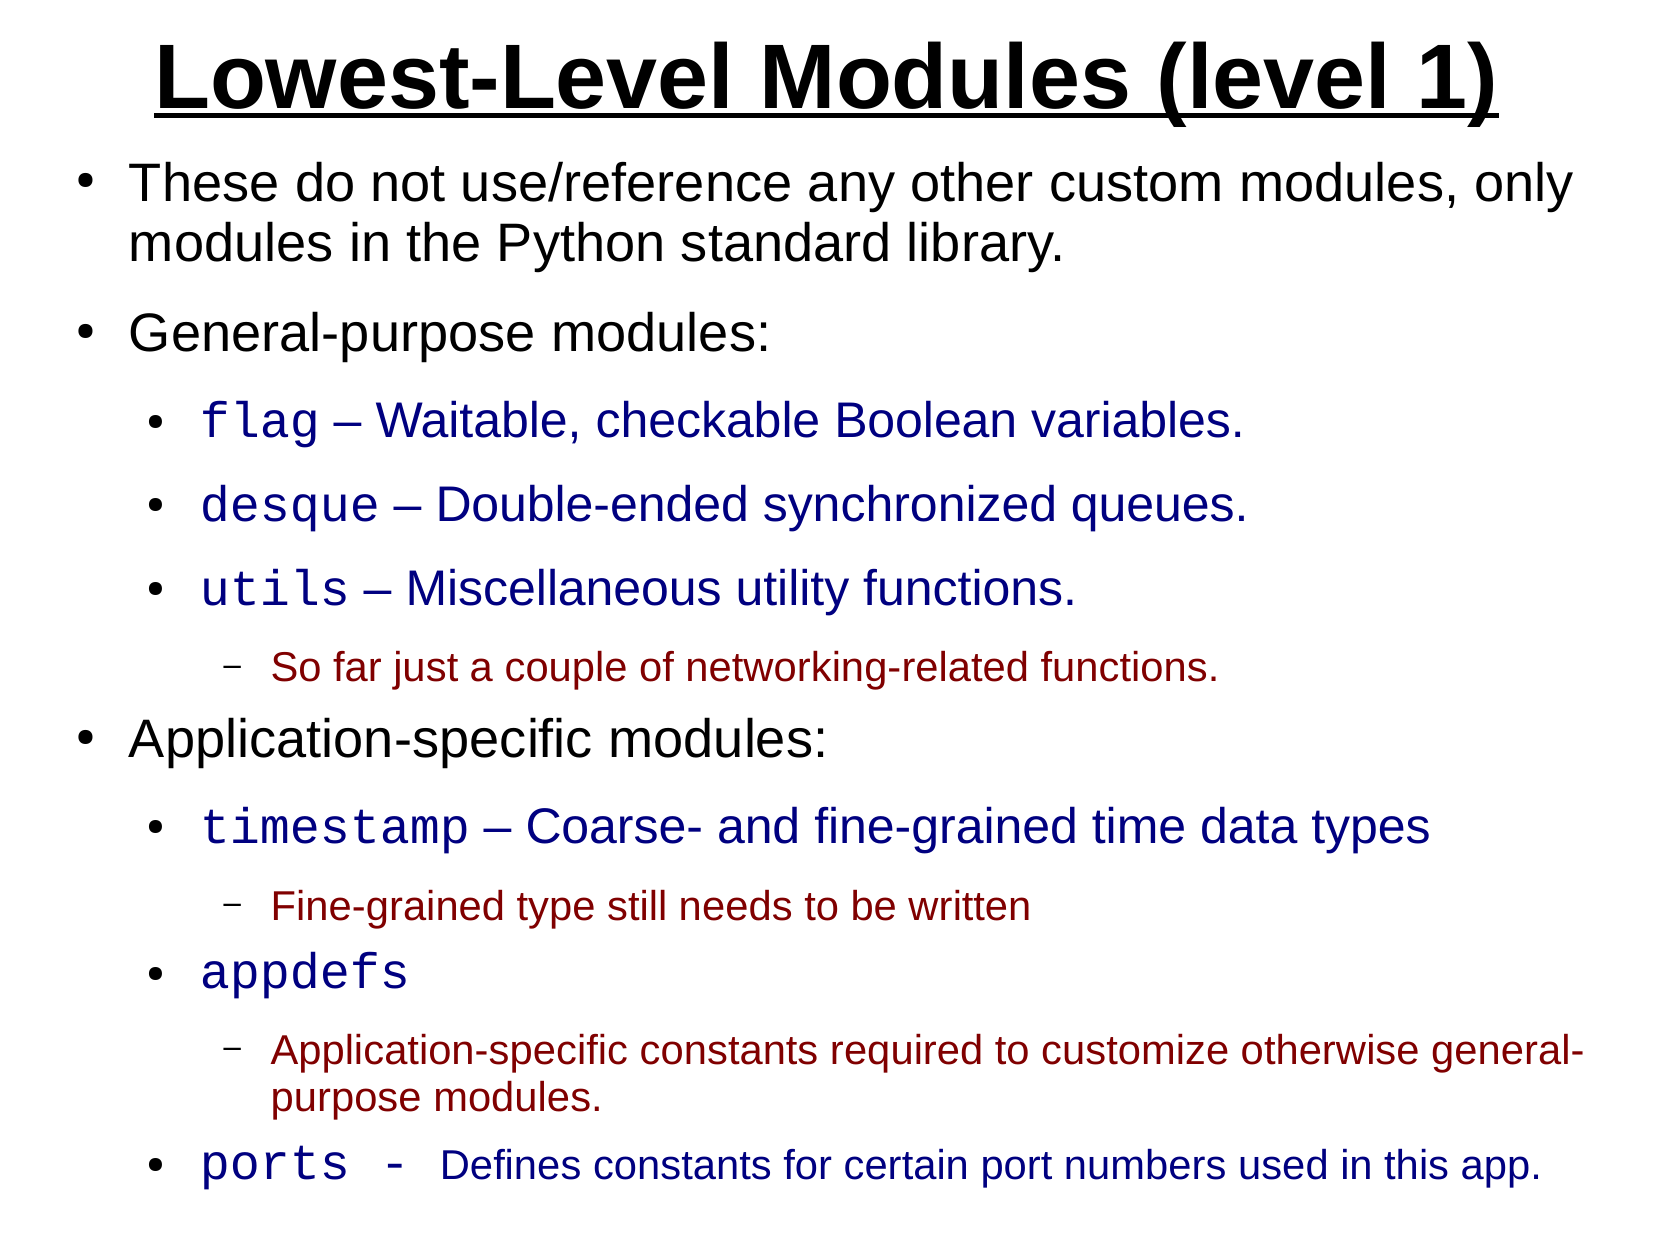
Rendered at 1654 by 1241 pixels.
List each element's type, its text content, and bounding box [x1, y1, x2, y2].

list These do not use/reference any other custom modules, only modules in the Python standard library. General-purpose modules: flag – Waitable, checkable Boolean variables. desque – Double-ended synchronized queues. utils – Miscellaneous utility functions. So far just a couple of networking-related functions. Application-specific modules: timestamp – Coarse- and fine-grained time data types Fine-grained type still needs to be written appdefs Application-specific constants required to customize otherwise general-purpose modules. ports - Defines constants for certain port numbers used in this app. [58, 152, 1607, 1183]
title Lowest-Level Modules (level 1) [82, 25, 1571, 128]
